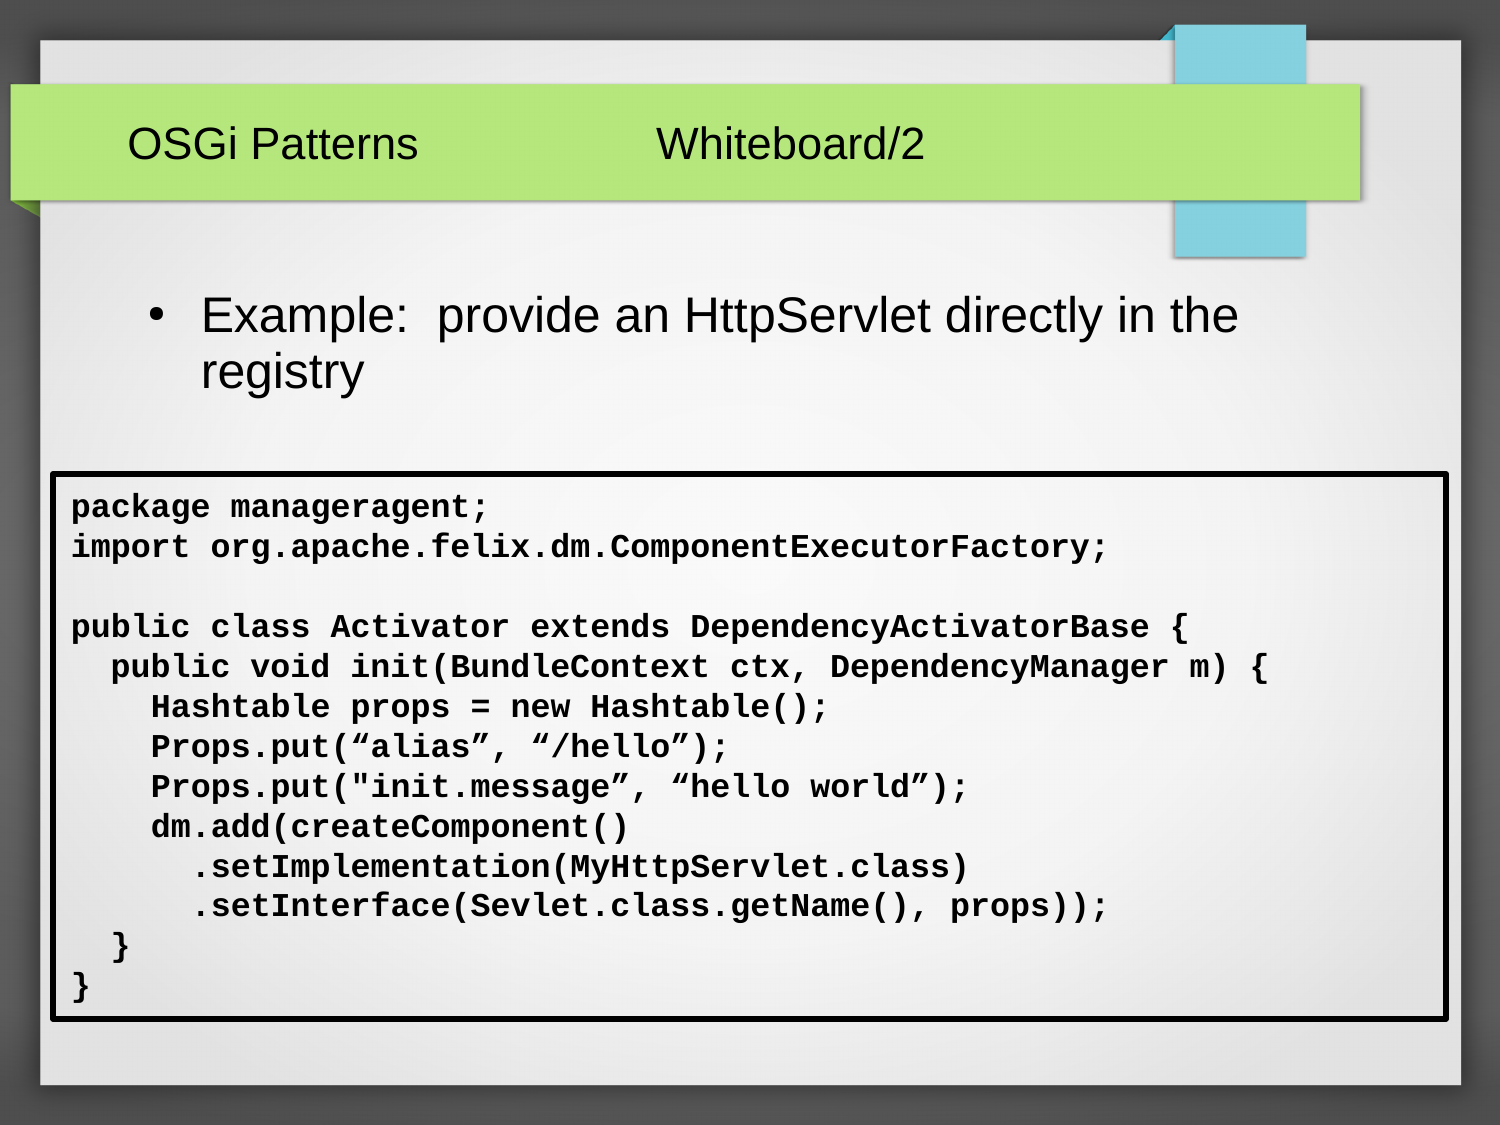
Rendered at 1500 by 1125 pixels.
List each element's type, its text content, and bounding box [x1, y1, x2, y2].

text_box package manageragent; import org.apache.felix.dm.ComponentExecutorFactory; public class Activator extends DependencyActivatorBase { public void init(BundleContext ctx, DependencyManager m) { Hashtable props = new Hashtable(); Props.put(“alias”, “/hello”); Props.put("init.message”, “hello world”); dm.add(createComponent() .setImplementation(MyHttpServlet.class) .setInterface(Sevlet.class.getName(), props)); } } [52, 474, 1446, 1019]
list Example: provide an HttpServlet directly in the registry [115, 279, 1391, 471]
picture [0, 0, 1500, 1125]
title OSGi Patterns Whiteboard/2 [112, 42, 1454, 246]
